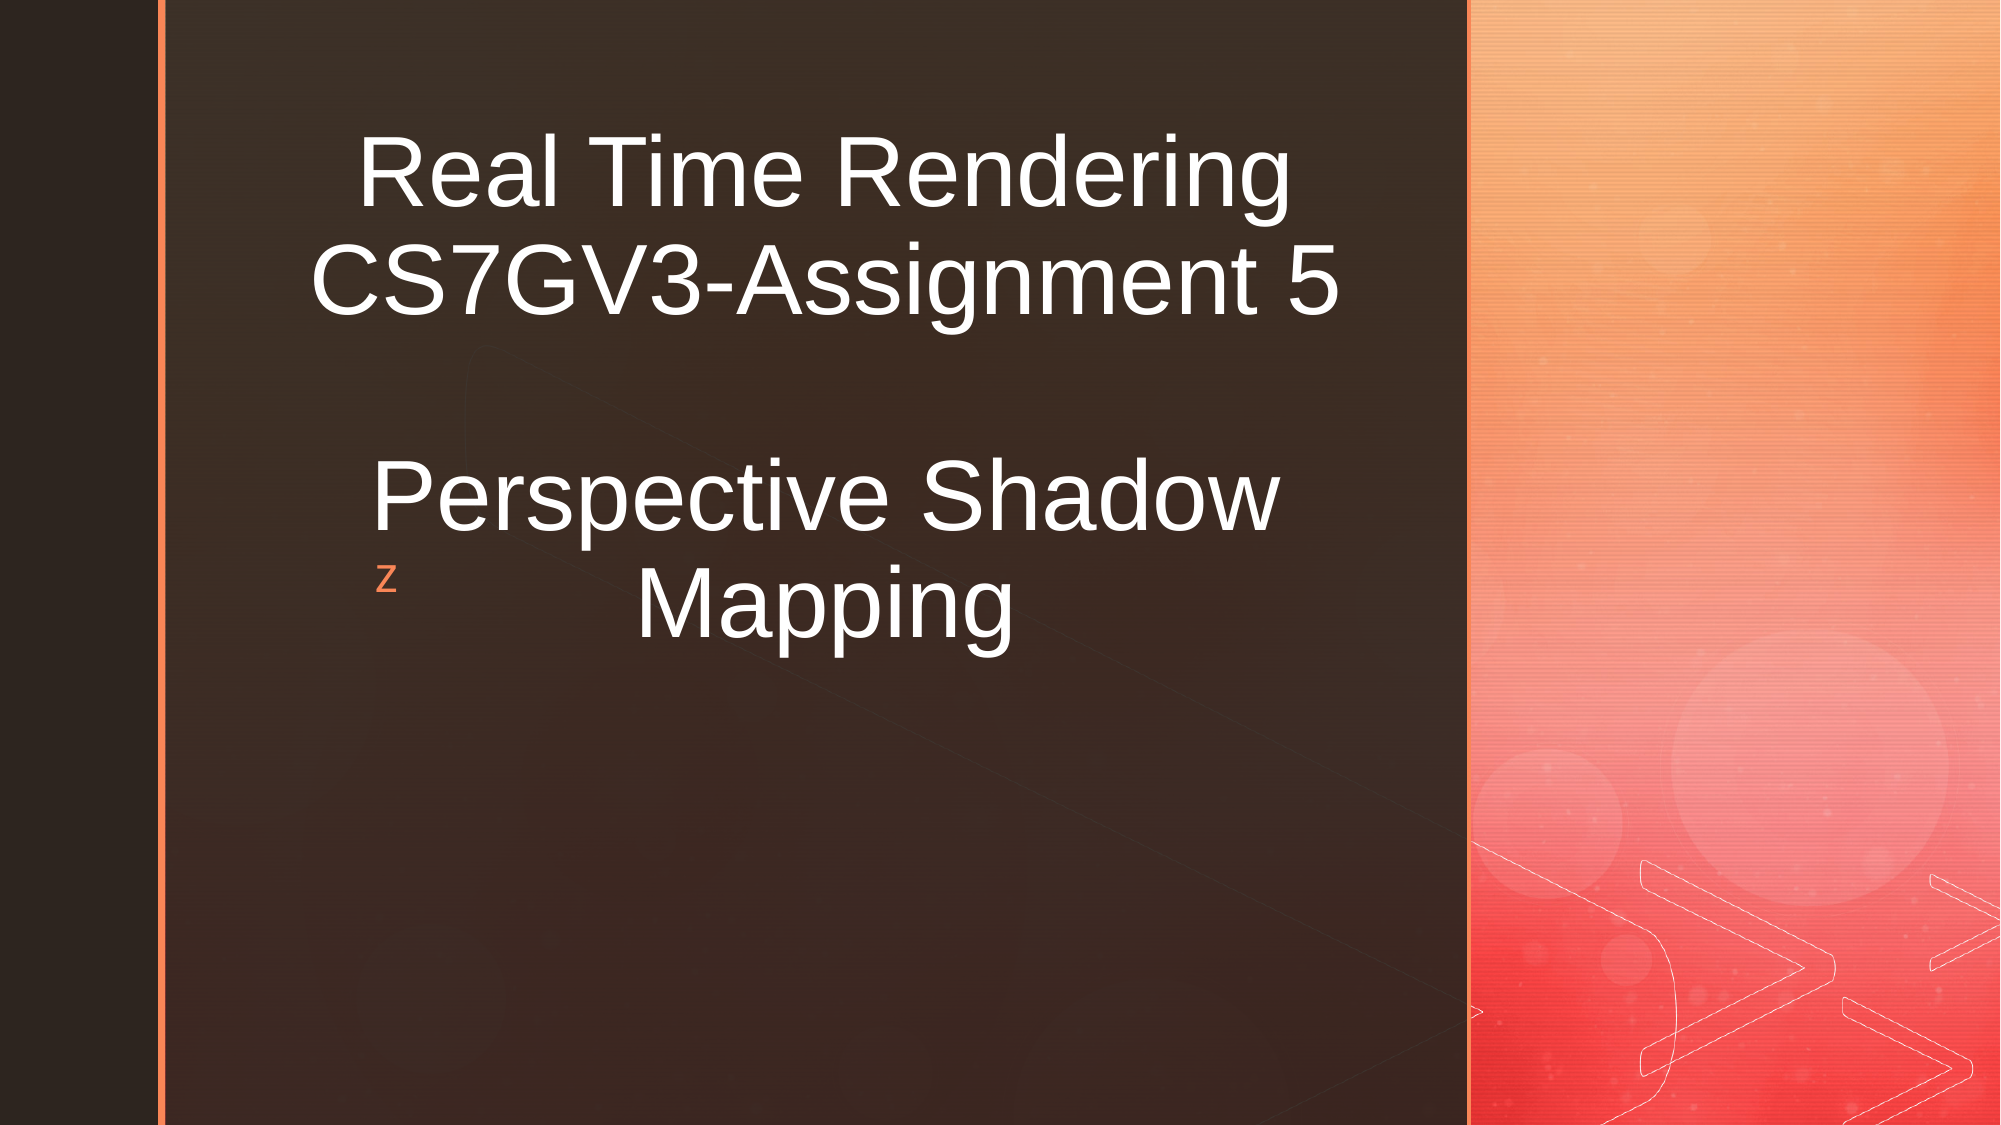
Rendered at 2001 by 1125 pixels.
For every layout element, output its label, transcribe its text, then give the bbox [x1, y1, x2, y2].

title Real Time Rendering CS7GV3-Assignment 5 Perspective Shadow Mapping [162, 112, 1490, 749]
